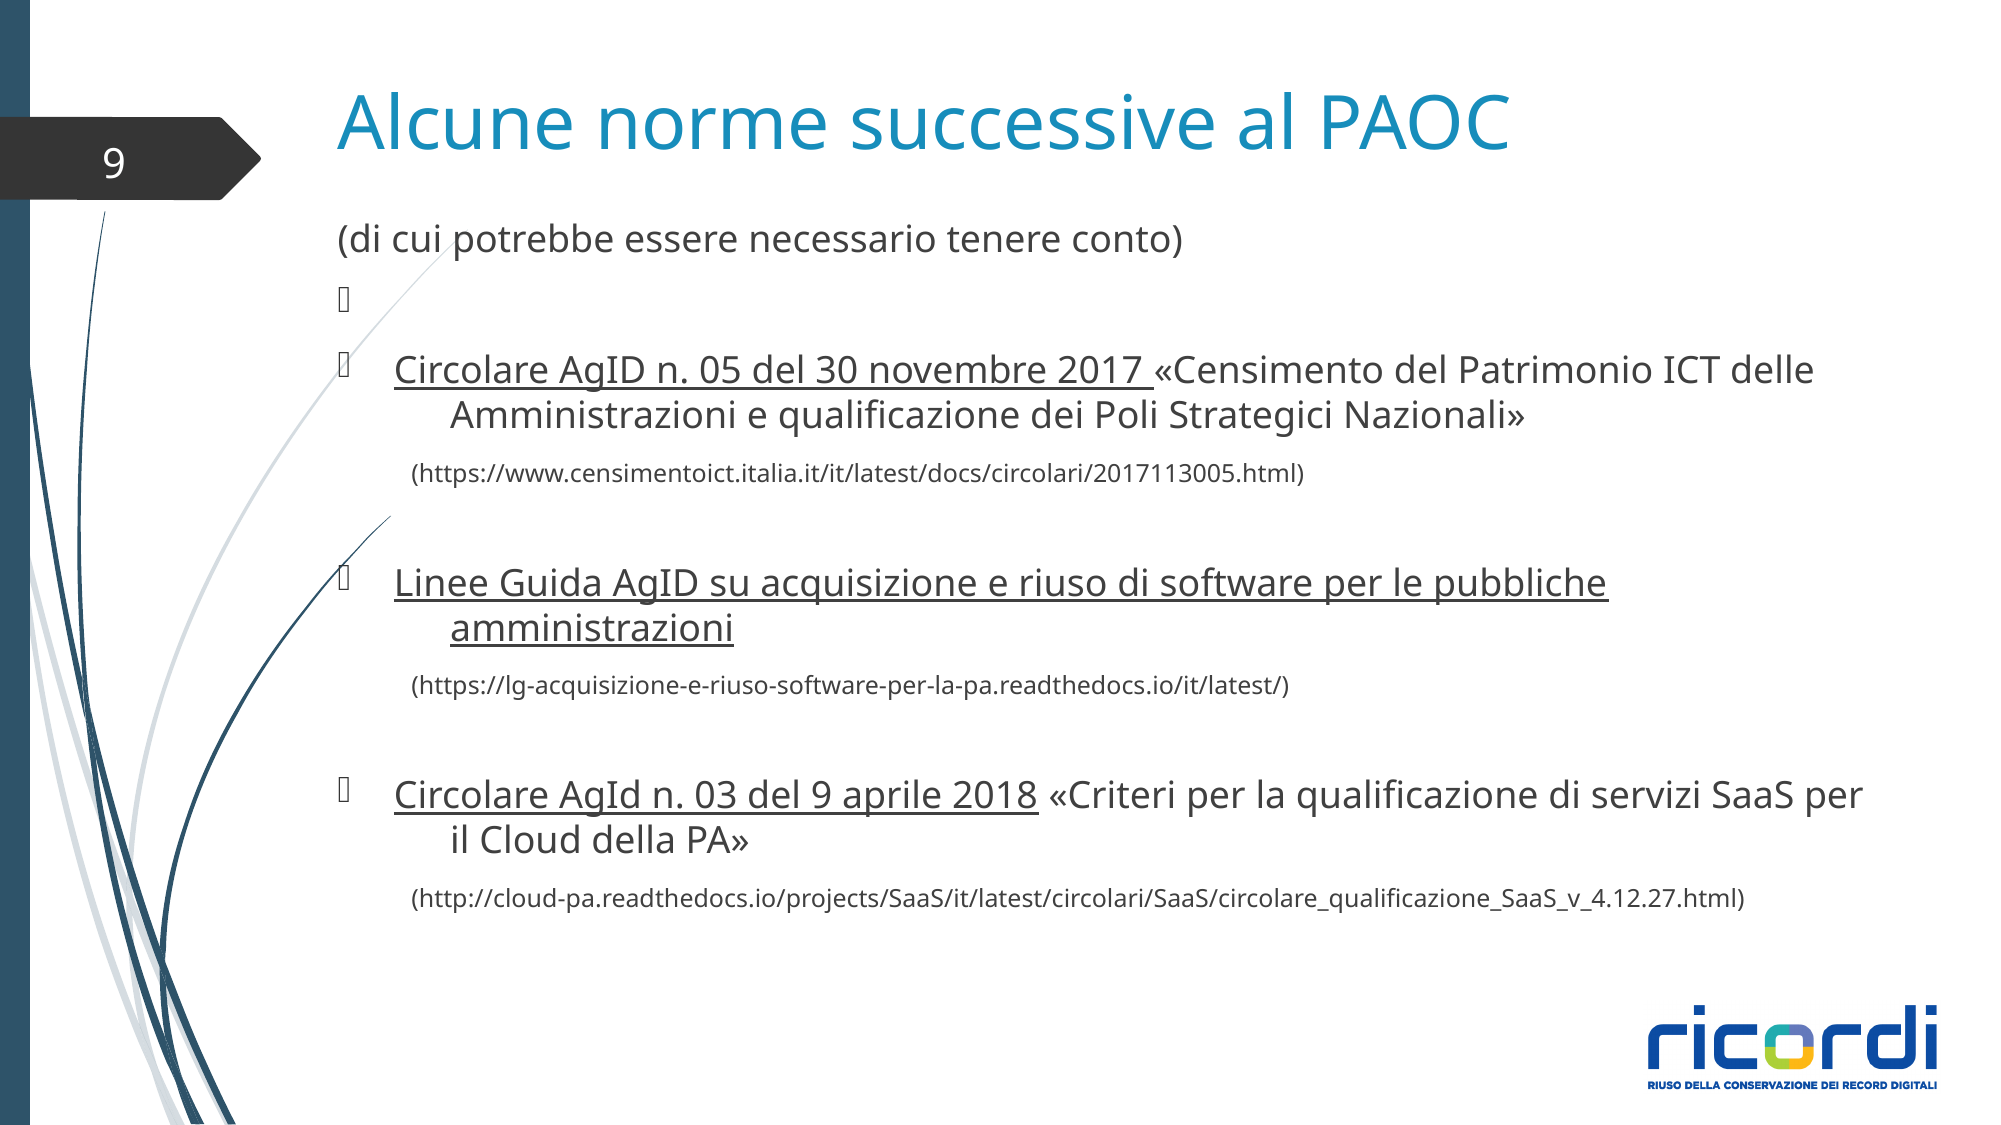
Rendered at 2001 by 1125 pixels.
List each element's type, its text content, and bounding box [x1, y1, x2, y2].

text_box <numero> [87, 129, 216, 190]
picture [1643, 1000, 1941, 1094]
title Alcune norme successive al PAOC [322, 66, 1941, 220]
list (di cui potrebbe essere necessario tenere conto) Circolare AgID n. 05 del 30 novembre 2017 «Censimento del Patrimonio ICT delle Amministrazioni e qualificazione dei Poli Strategici Nazionali» (https://www.censimentoict.italia.it/it/latest/docs/circolari/2017113005.html) Linee Guida AgID su acquisizione e riuso di software per le pubbliche amministrazioni (https://lg-acquisizione-e-riuso-software-per-la-pa.readthedocs.io/it/latest/) Circolare AgId n. 03 del 9 aprile 2018 «Criteri per la qualificazione di servizi SaaS per il Cloud della PA» (http://cloud-pa.readthedocs.io/projects/SaaS/it/latest/circolari/SaaS/circolare_qualificazione_SaaS_v_4.12.27.html) [322, 207, 1895, 1014]
